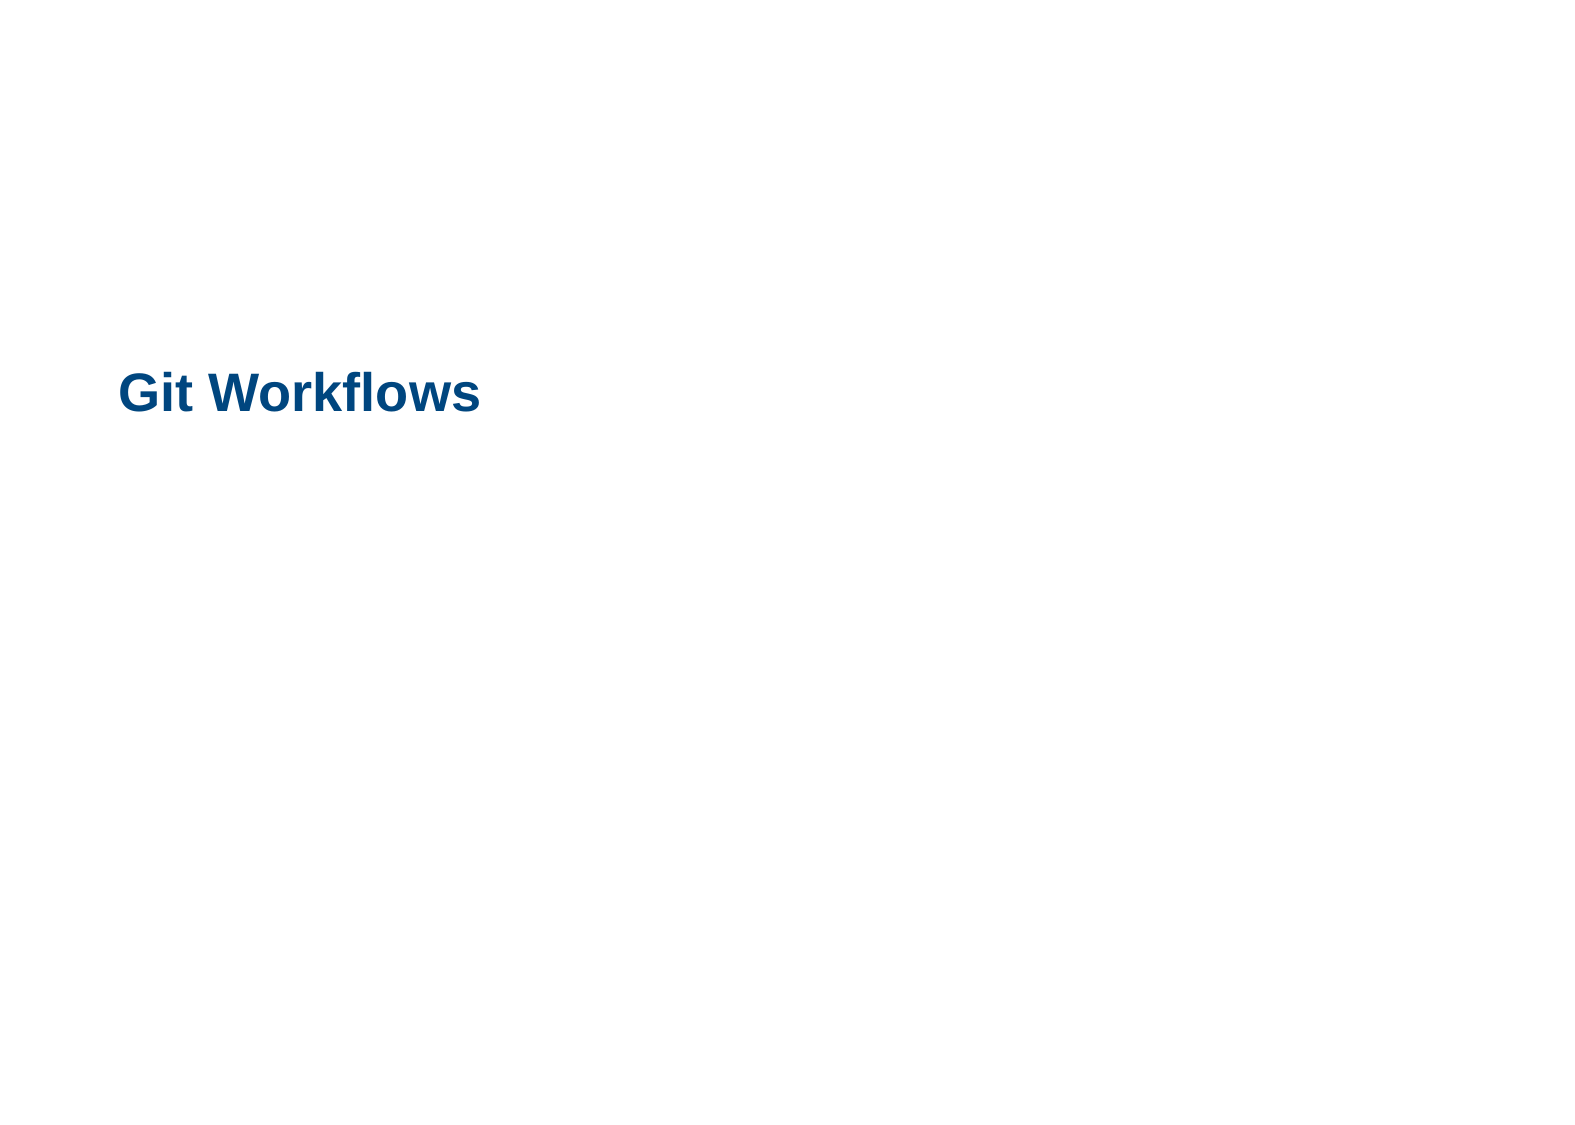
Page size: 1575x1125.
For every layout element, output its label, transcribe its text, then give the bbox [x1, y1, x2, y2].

title Git Workflows [118, 349, 1457, 430]
